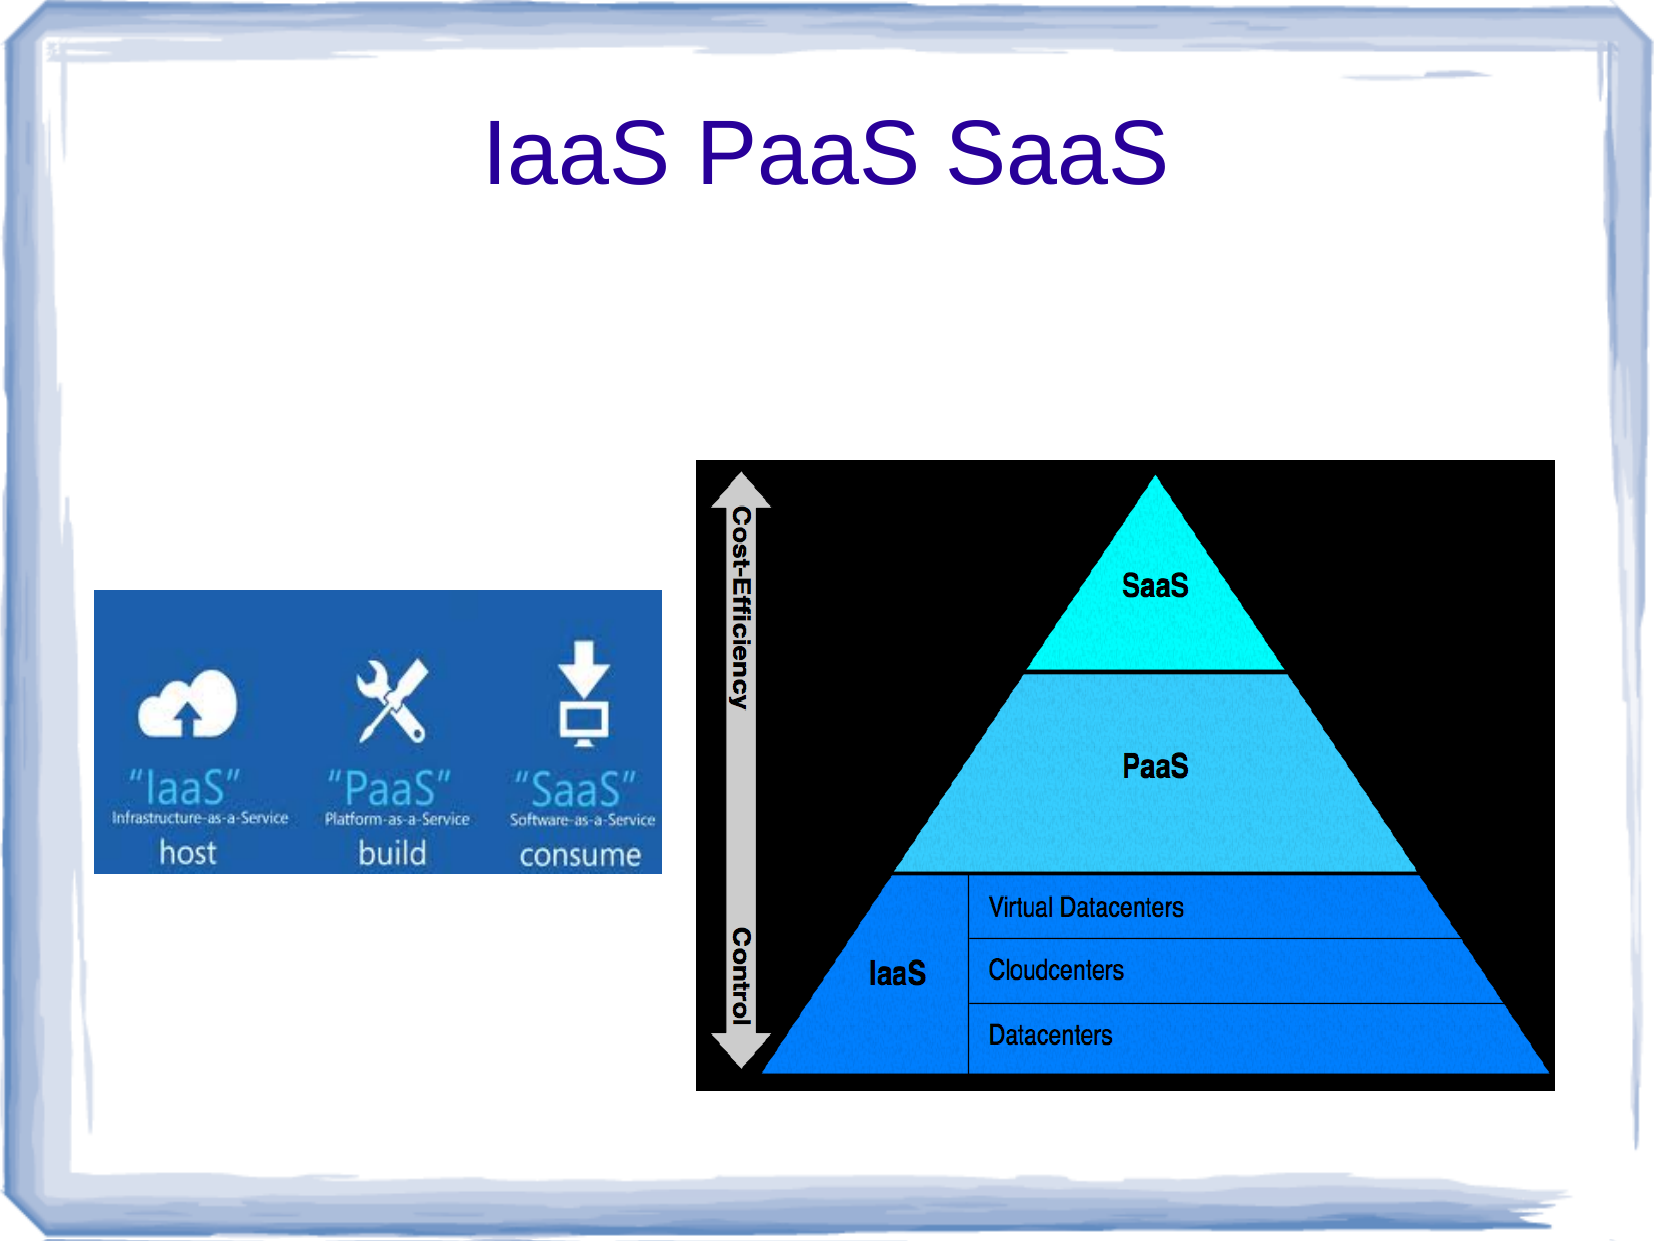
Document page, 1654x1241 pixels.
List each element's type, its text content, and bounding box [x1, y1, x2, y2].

picture [0, 0, 1654, 1241]
title IaaS PaaS SaaS [82, 49, 1571, 257]
